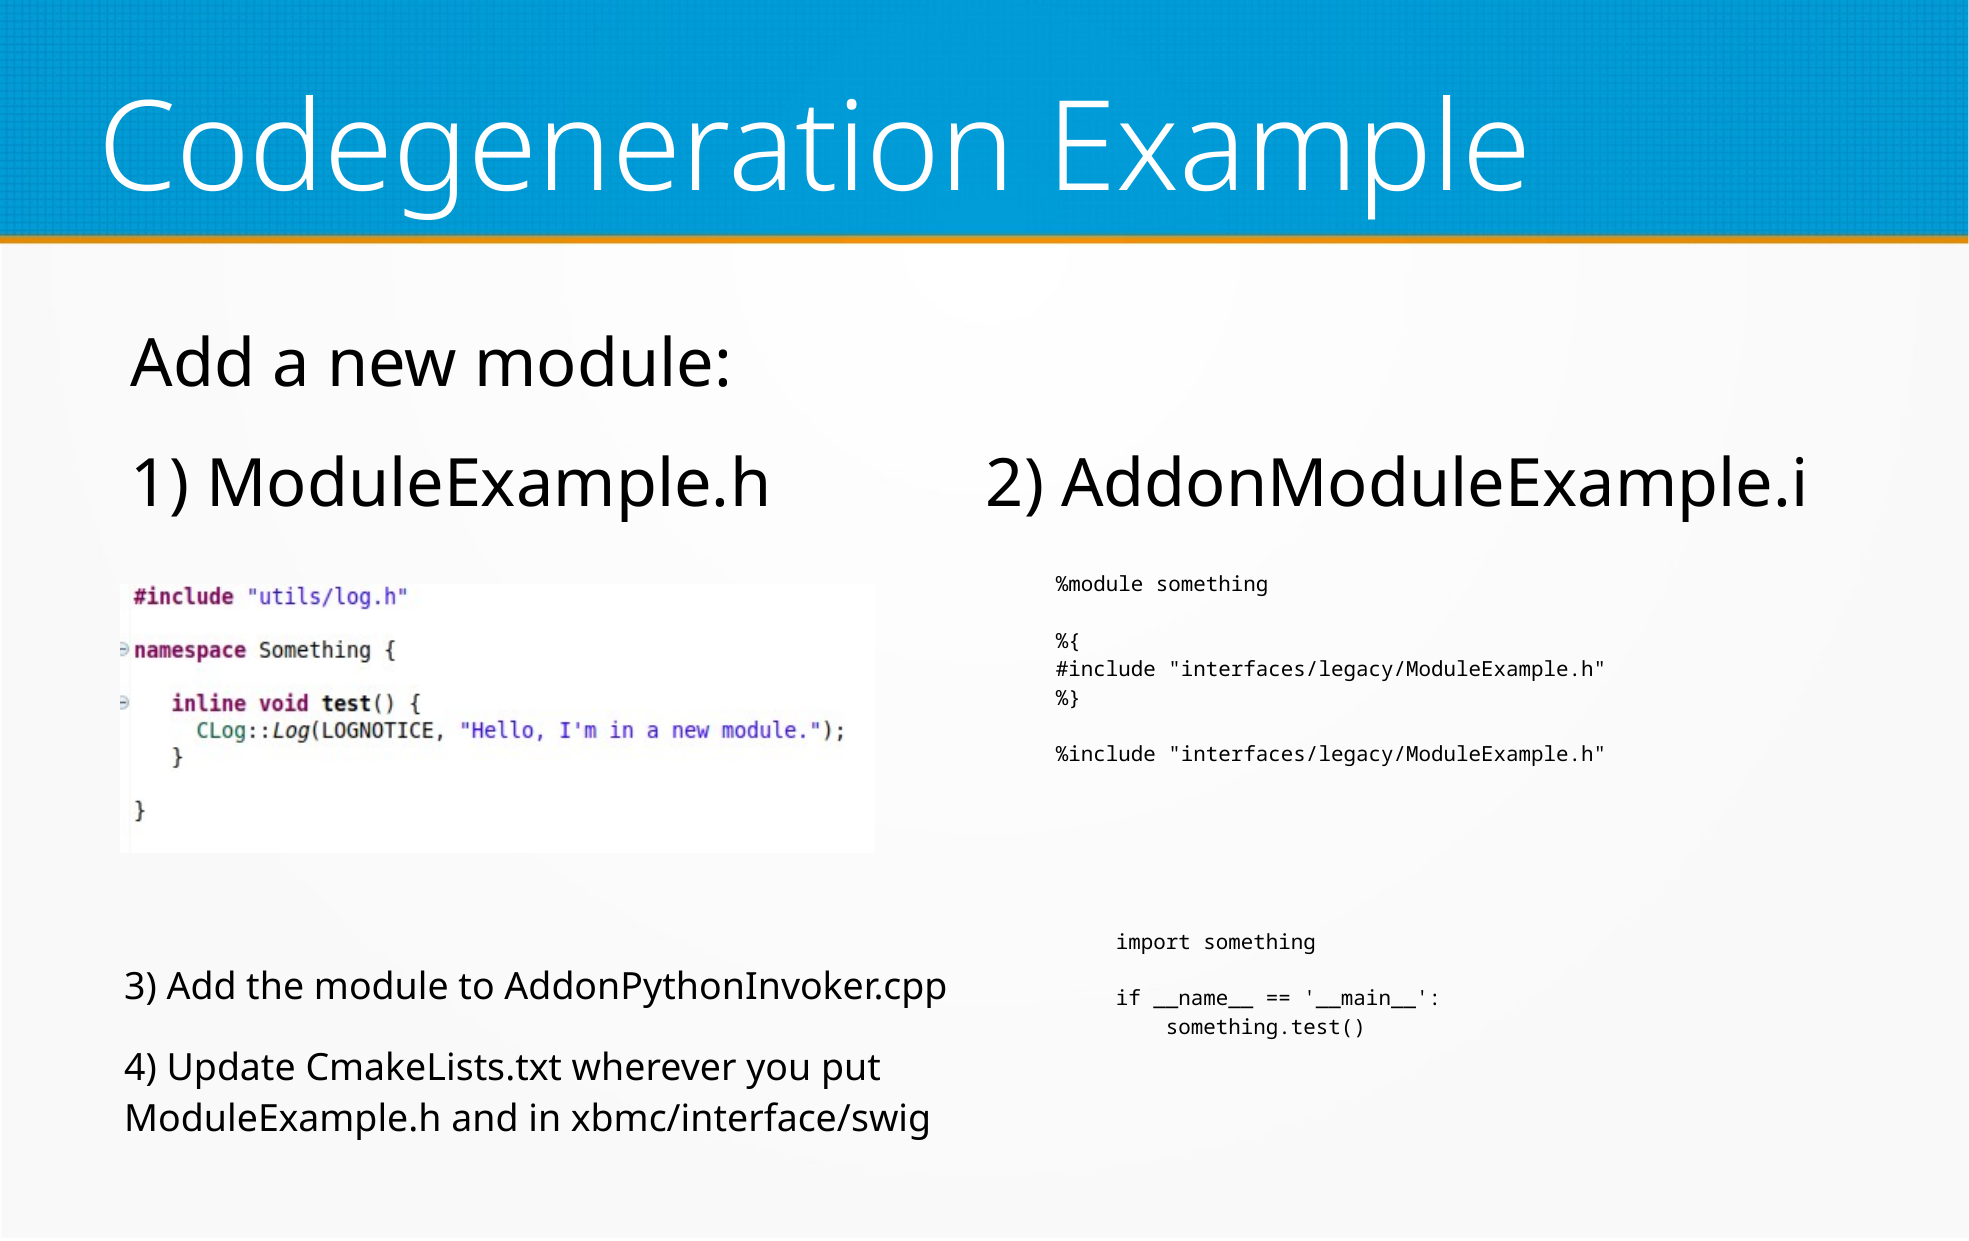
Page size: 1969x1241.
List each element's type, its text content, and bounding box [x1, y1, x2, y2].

text_box %module something %{ #include "interfaces/legacy/ModuleExample.h" %} %include "interfaces/legacy/ModuleExample.h" [1050, 555, 1771, 811]
list 2) AddonModuleExample.i [922, 315, 1861, 841]
title Codegeneration Example [98, 19, 1870, 227]
text_box import something if __name__ == '__main__': something.test() [1110, 870, 1831, 1126]
list Add a new module: 1) ModuleExample.h [60, 315, 922, 871]
list 3) Add the module to AddonPythonInvoker.cpp 4) Update CmakeLists.txt wherever you put ModuleExample.h and in xbmc/interface/swig [53, 960, 1021, 1201]
picture [0, 233, 1969, 1241]
